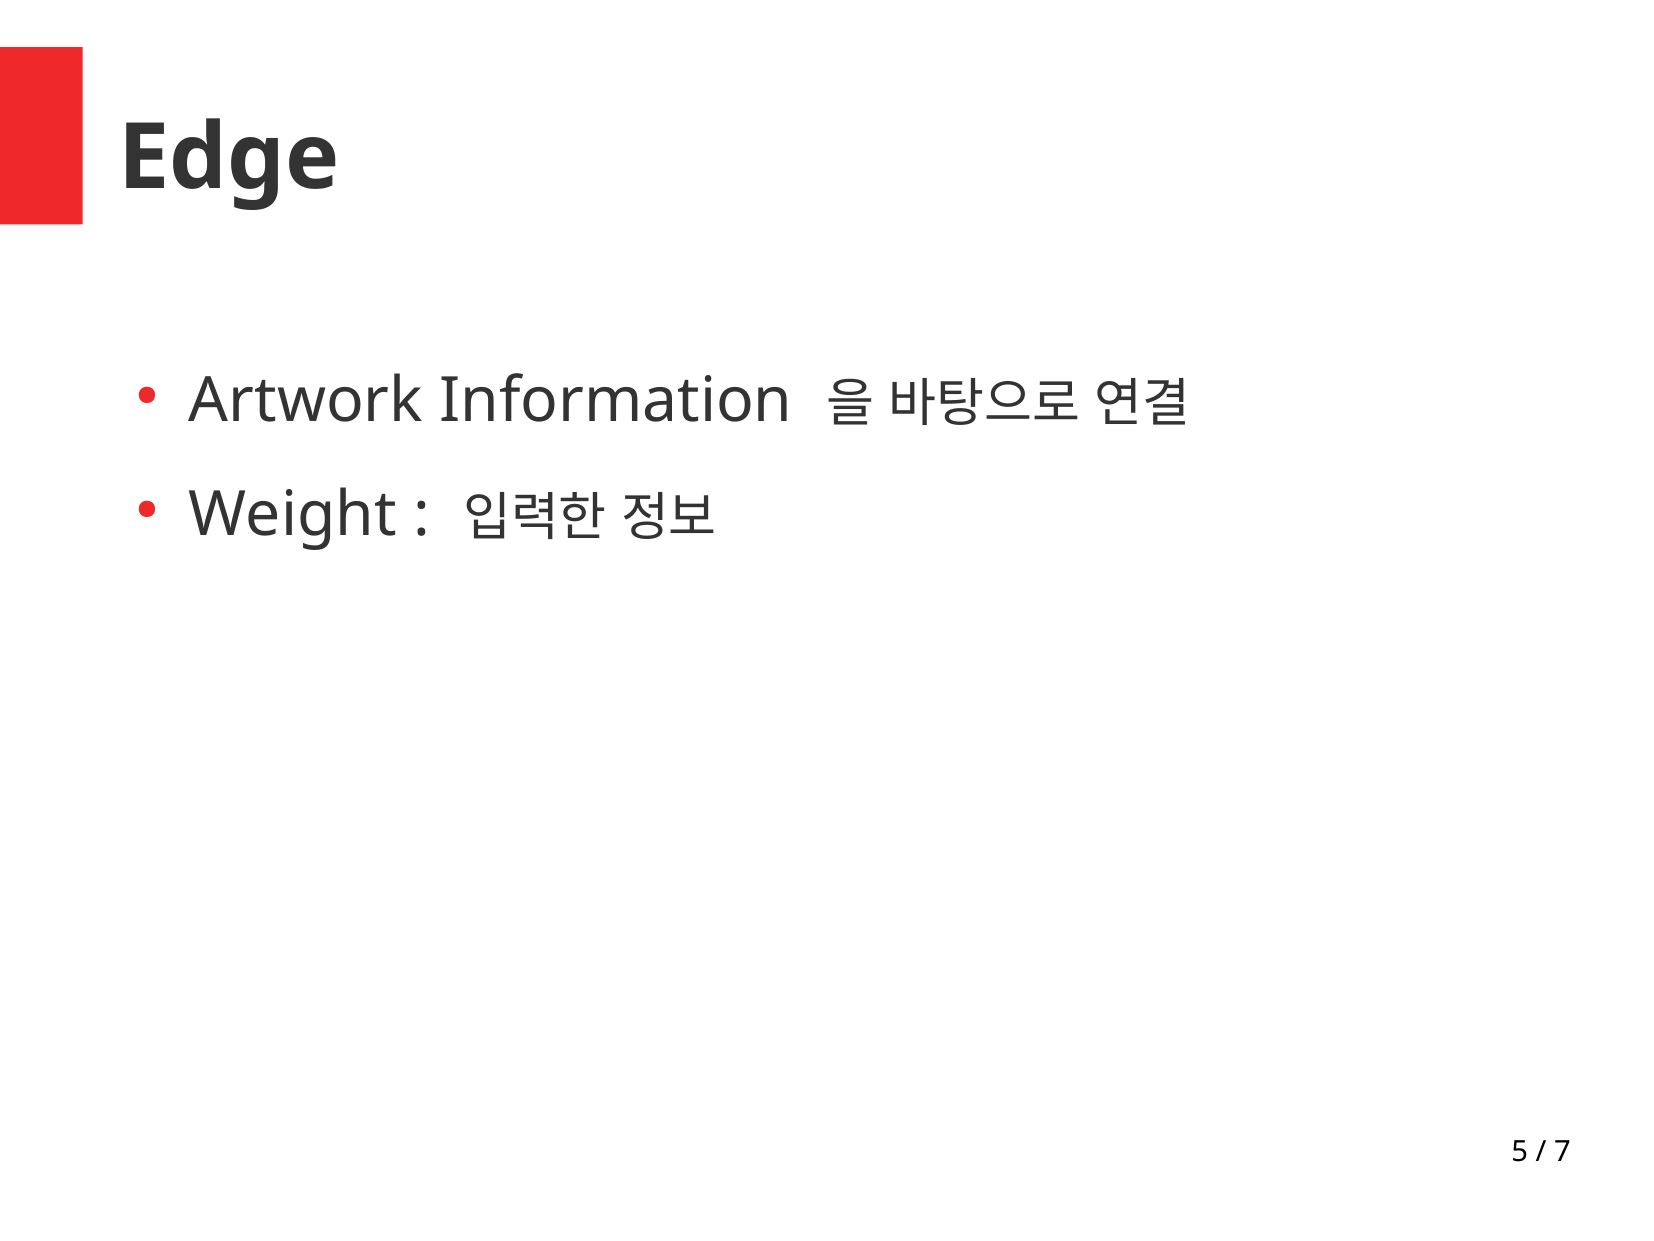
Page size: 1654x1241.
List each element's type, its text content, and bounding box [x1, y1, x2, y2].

title Edge [118, 49, 1571, 257]
list Artwork Information 을 바탕으로 연결 Weight : 입력한 정보 [118, 354, 1536, 1074]
